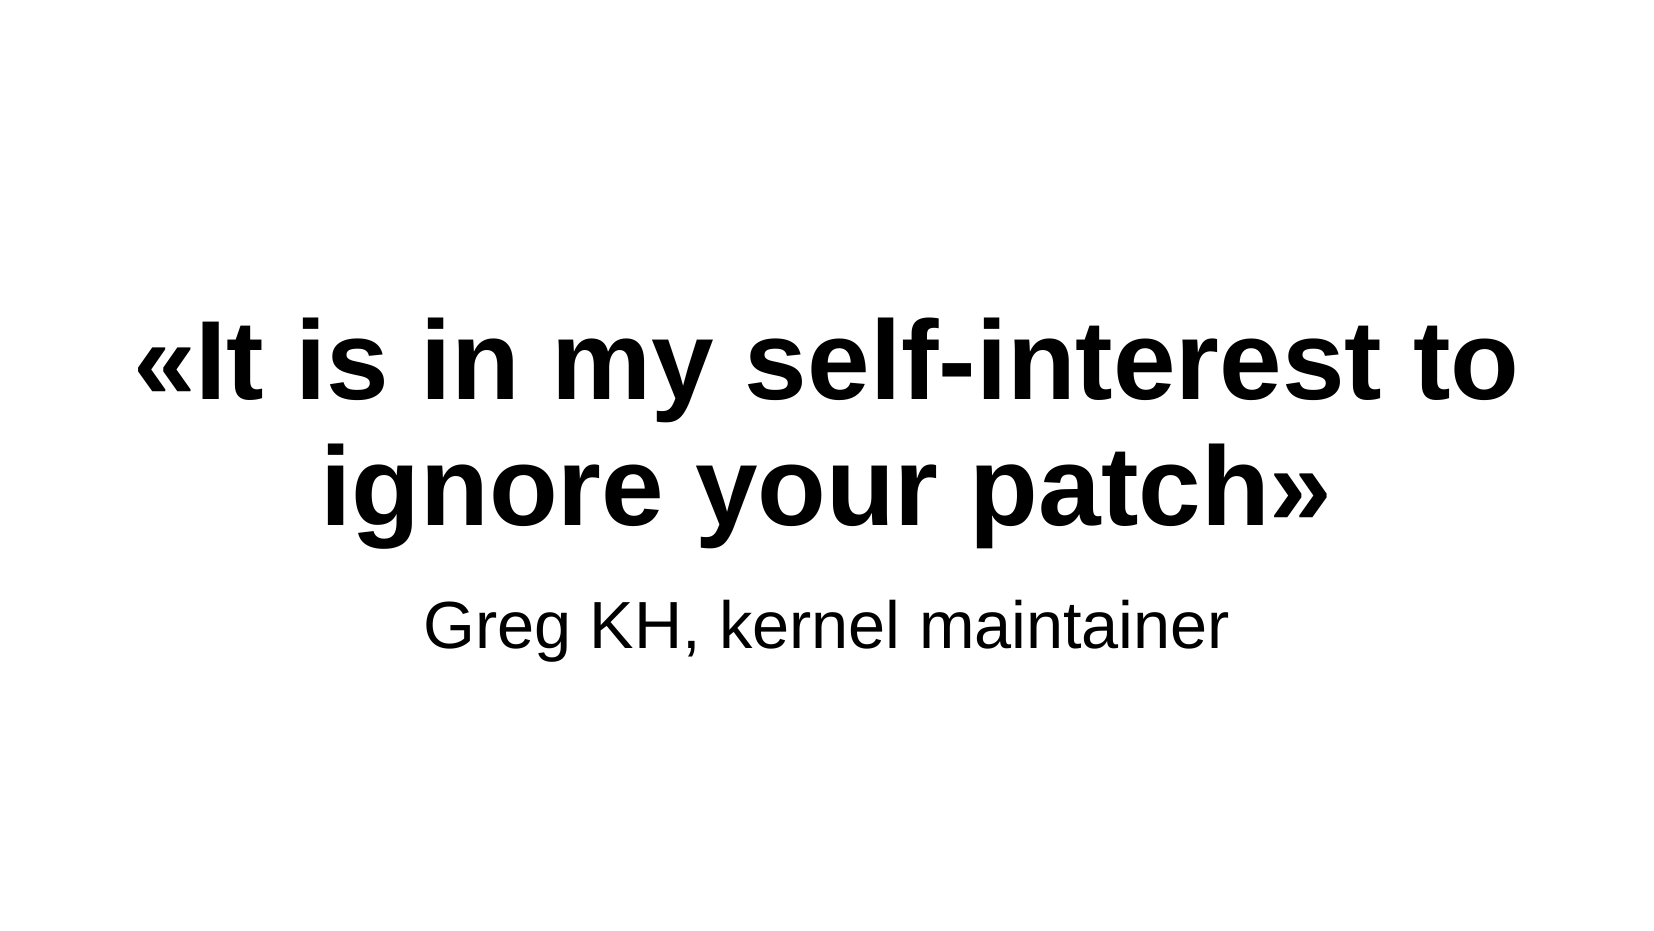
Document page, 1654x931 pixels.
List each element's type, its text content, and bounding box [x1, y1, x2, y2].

title «It is in my self-interest to ignore your patch» [82, 297, 1571, 531]
text_box Greg KH, kernel maintainer [82, 531, 1571, 721]
